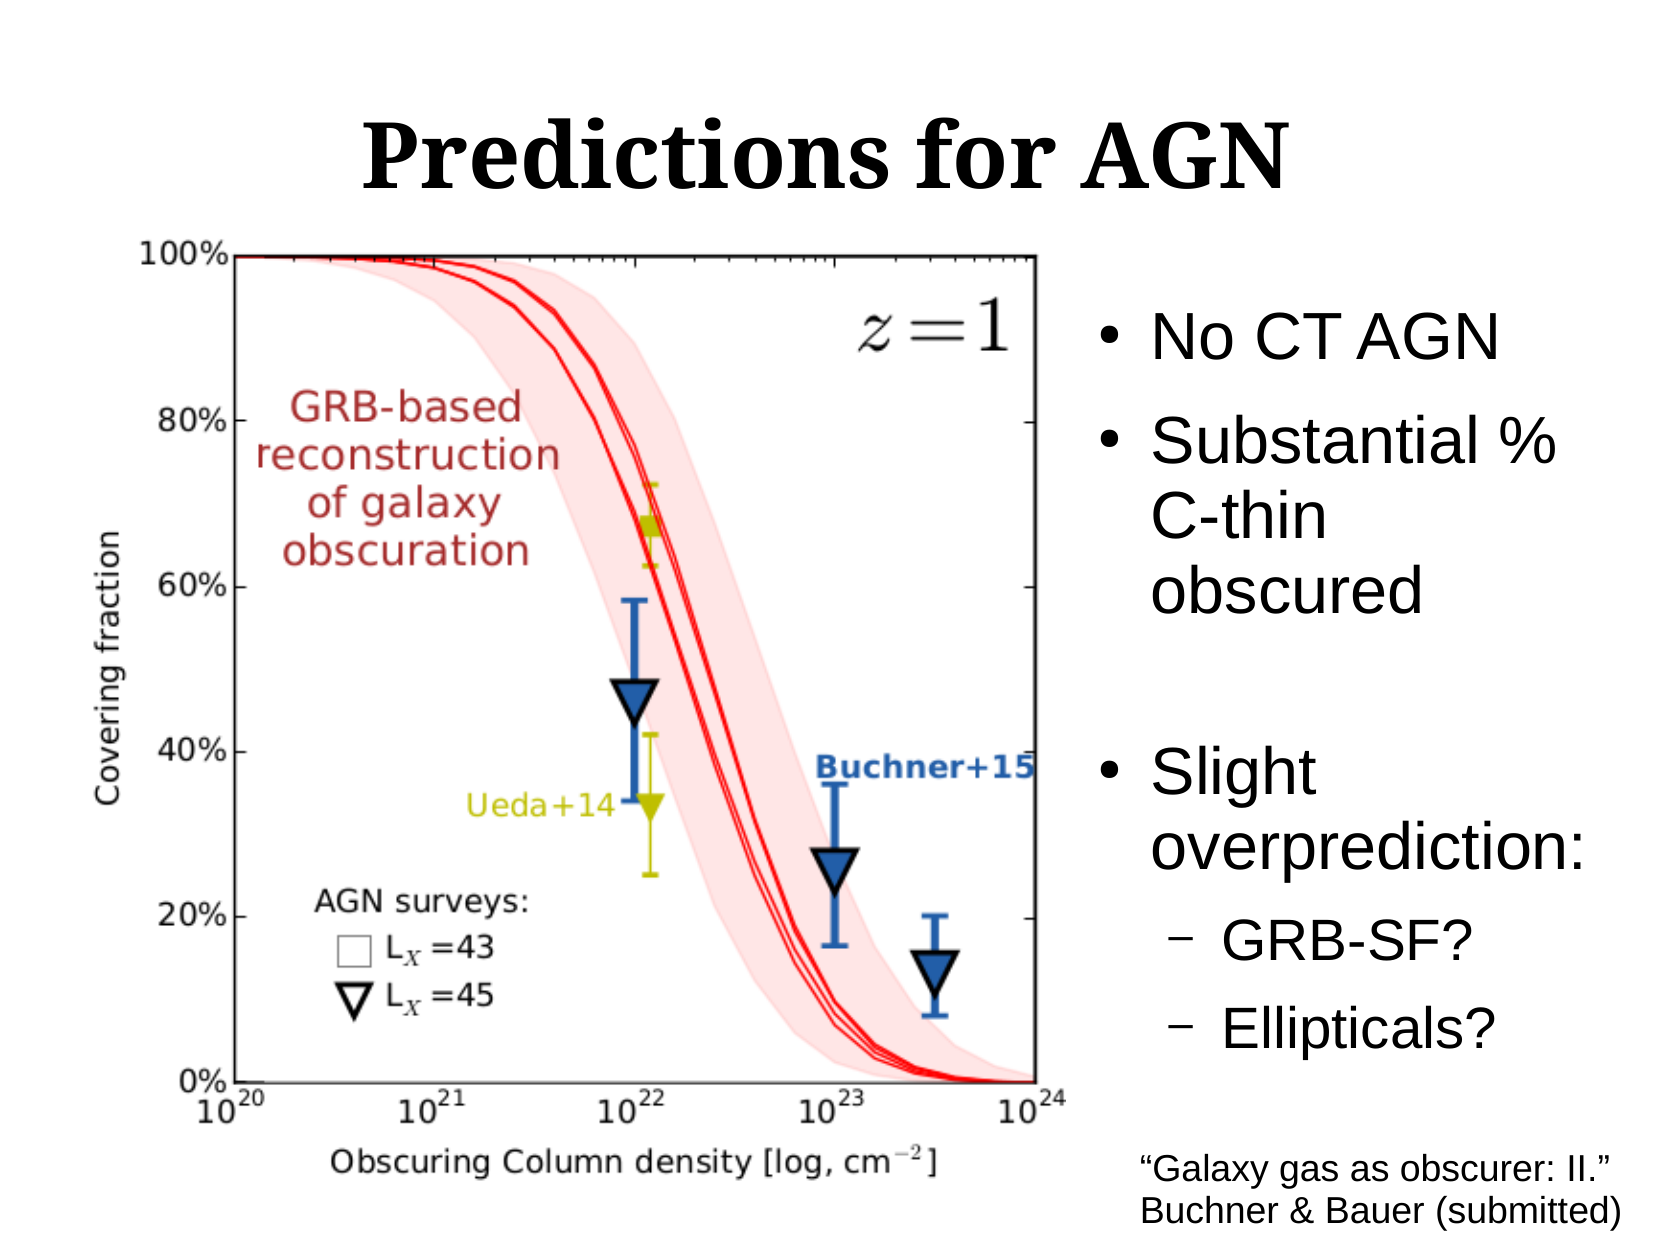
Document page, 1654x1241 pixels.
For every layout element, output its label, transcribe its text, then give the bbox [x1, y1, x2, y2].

list No CT AGN Substantial % C-thin obscured [1080, 195, 1621, 691]
text_box “Galaxy gas as obscurer: II.” Buchner & Bauer (submitted) [1125, 1140, 1646, 1240]
list Slight overprediction: GRB-SF? Ellipticals? [1080, 691, 1621, 1126]
title Predictions for AGN [82, 49, 1571, 257]
picture [75, 236, 1066, 1201]
